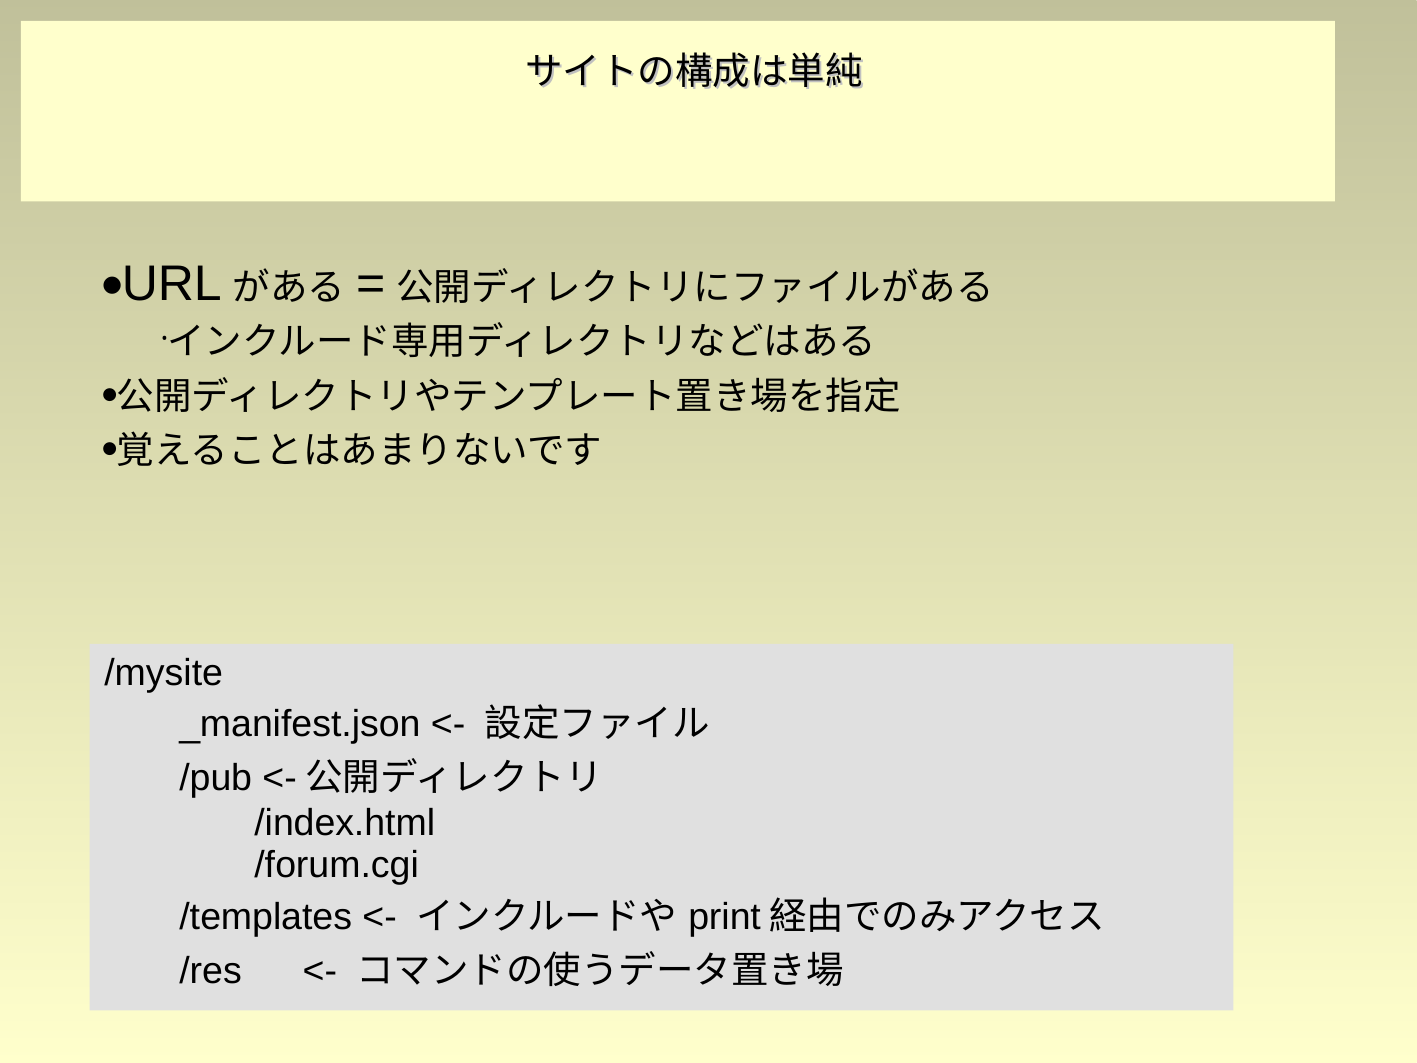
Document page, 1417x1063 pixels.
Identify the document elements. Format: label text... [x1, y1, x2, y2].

text_box /mysite _manifest.json <- 設定ファイル /pub <-公開ディレクトリ /index.html /forum.cgi /templates <- インクルードやprint経由でのみアクセス /res <- コマンドの使うデータ置き場 [89, 643, 1234, 1011]
text_box サイトの構成は単純 [22, 33, 1365, 180]
text_box [20, 20, 1335, 202]
text_box URLがある=公開ディレクトリにファイルがある インクルード専用ディレクトリなどはある 公開ディレクトリやテンプレート置き場を指定 覚えることはあまりないです [87, 247, 1257, 577]
